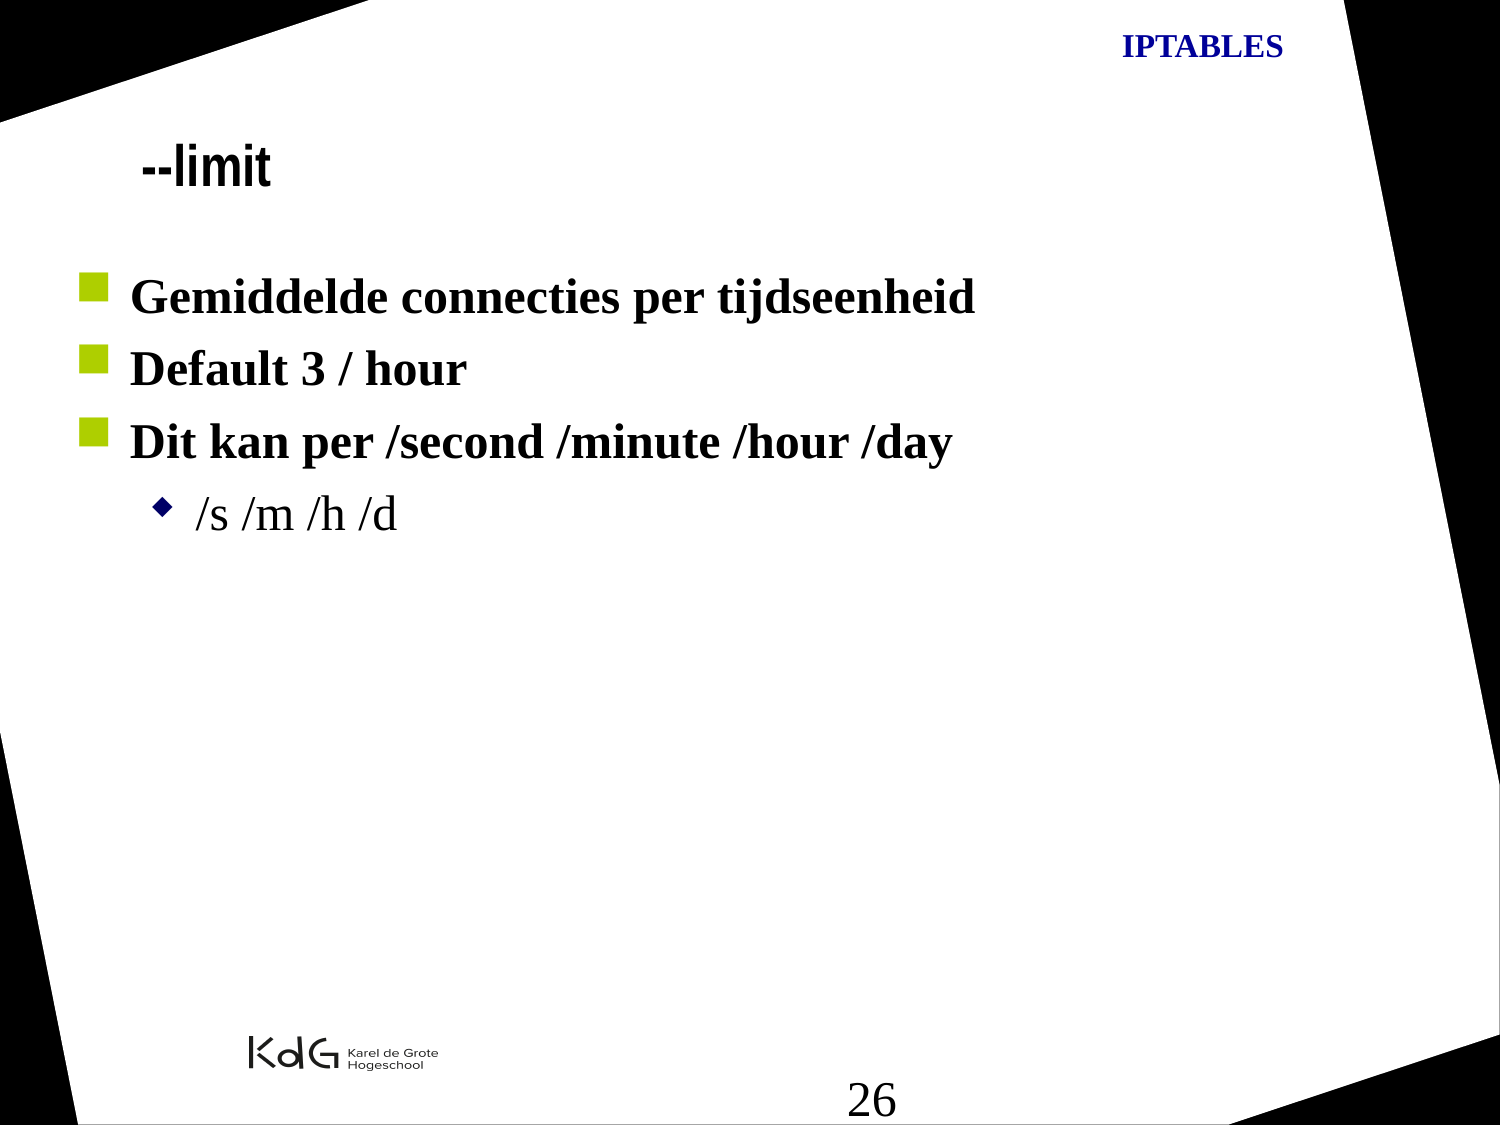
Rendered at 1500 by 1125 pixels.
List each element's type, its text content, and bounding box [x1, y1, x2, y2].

text_box Gemiddelde connecties per tijdseenheid Default 3 / hour Dit kan per /second /minute /hour /day /s /m /h /d [75, 263, 1425, 1006]
picture [249, 1036, 438, 1071]
text_box --limit [141, 72, 1447, 253]
